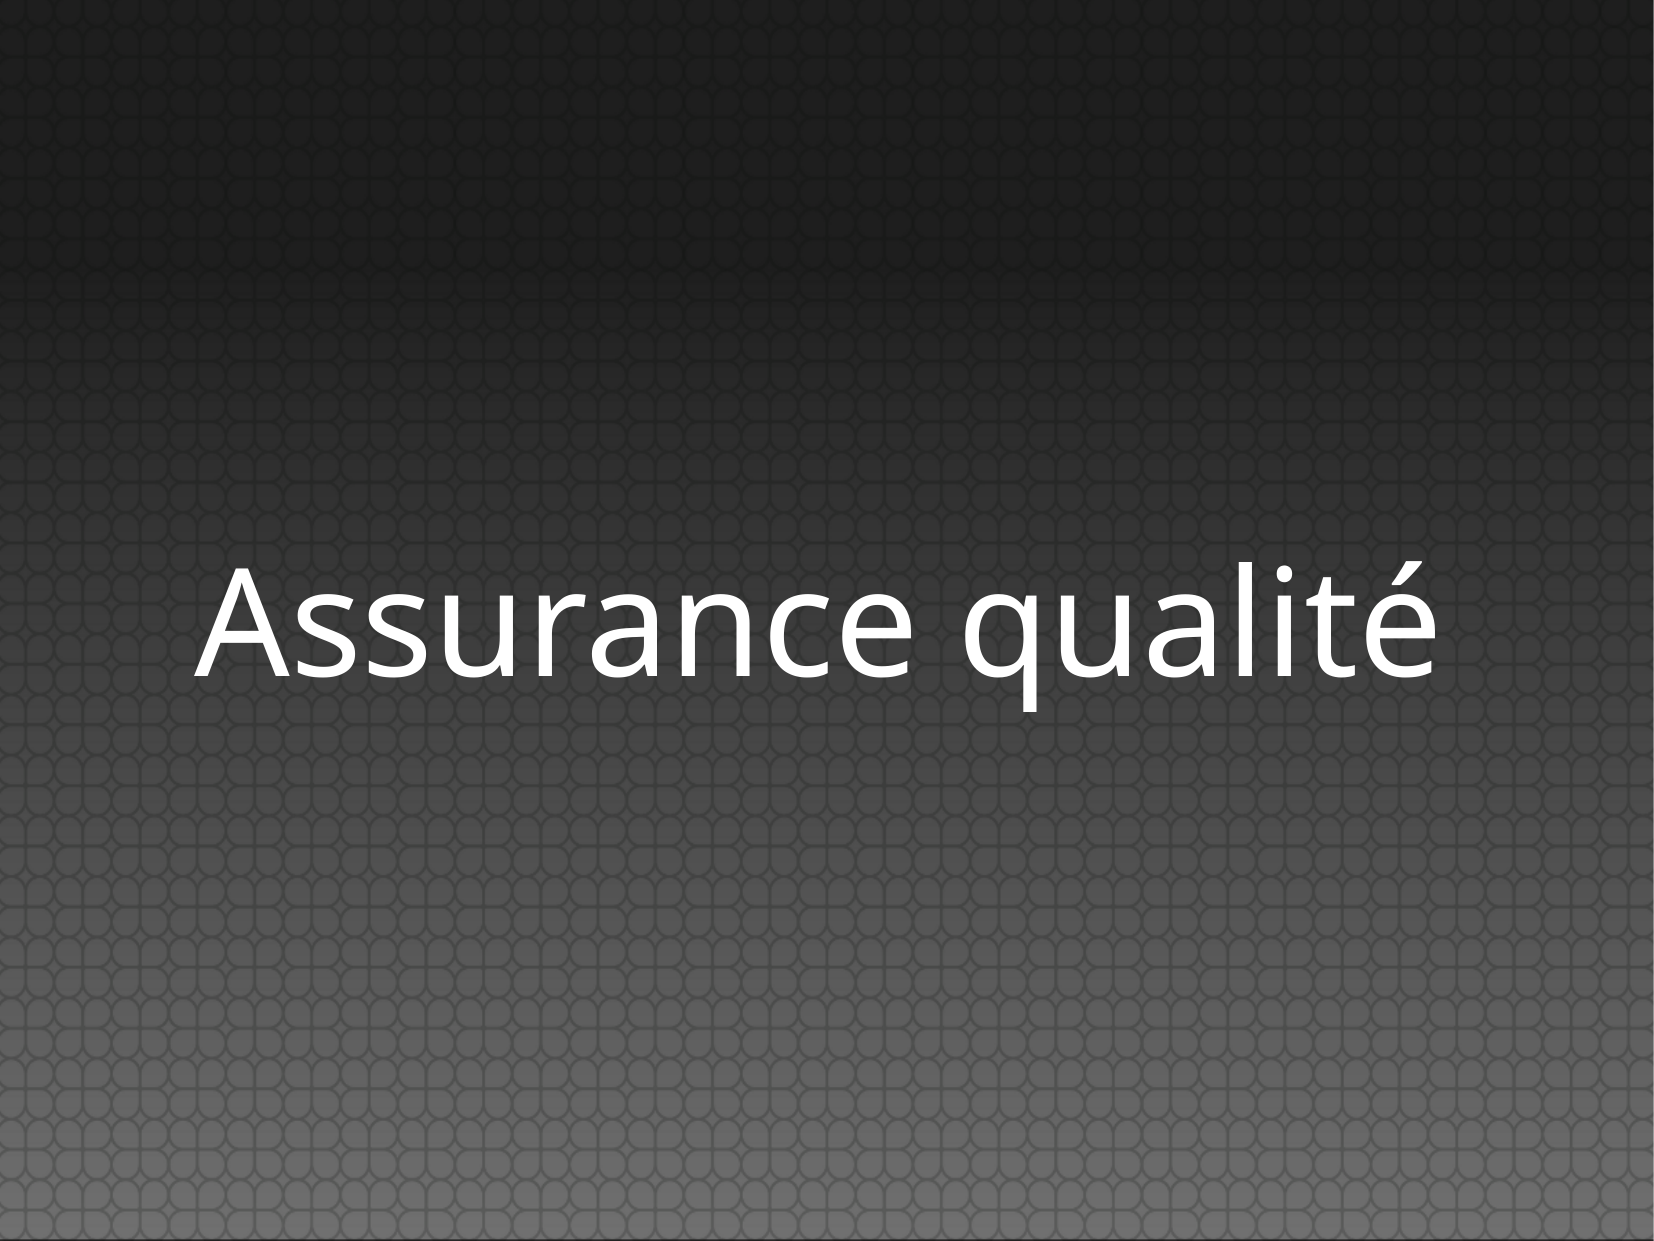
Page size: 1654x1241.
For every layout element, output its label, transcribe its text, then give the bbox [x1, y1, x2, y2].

picture [0, 0, 1654, 1241]
title Assurance qualité [75, 525, 1564, 713]
